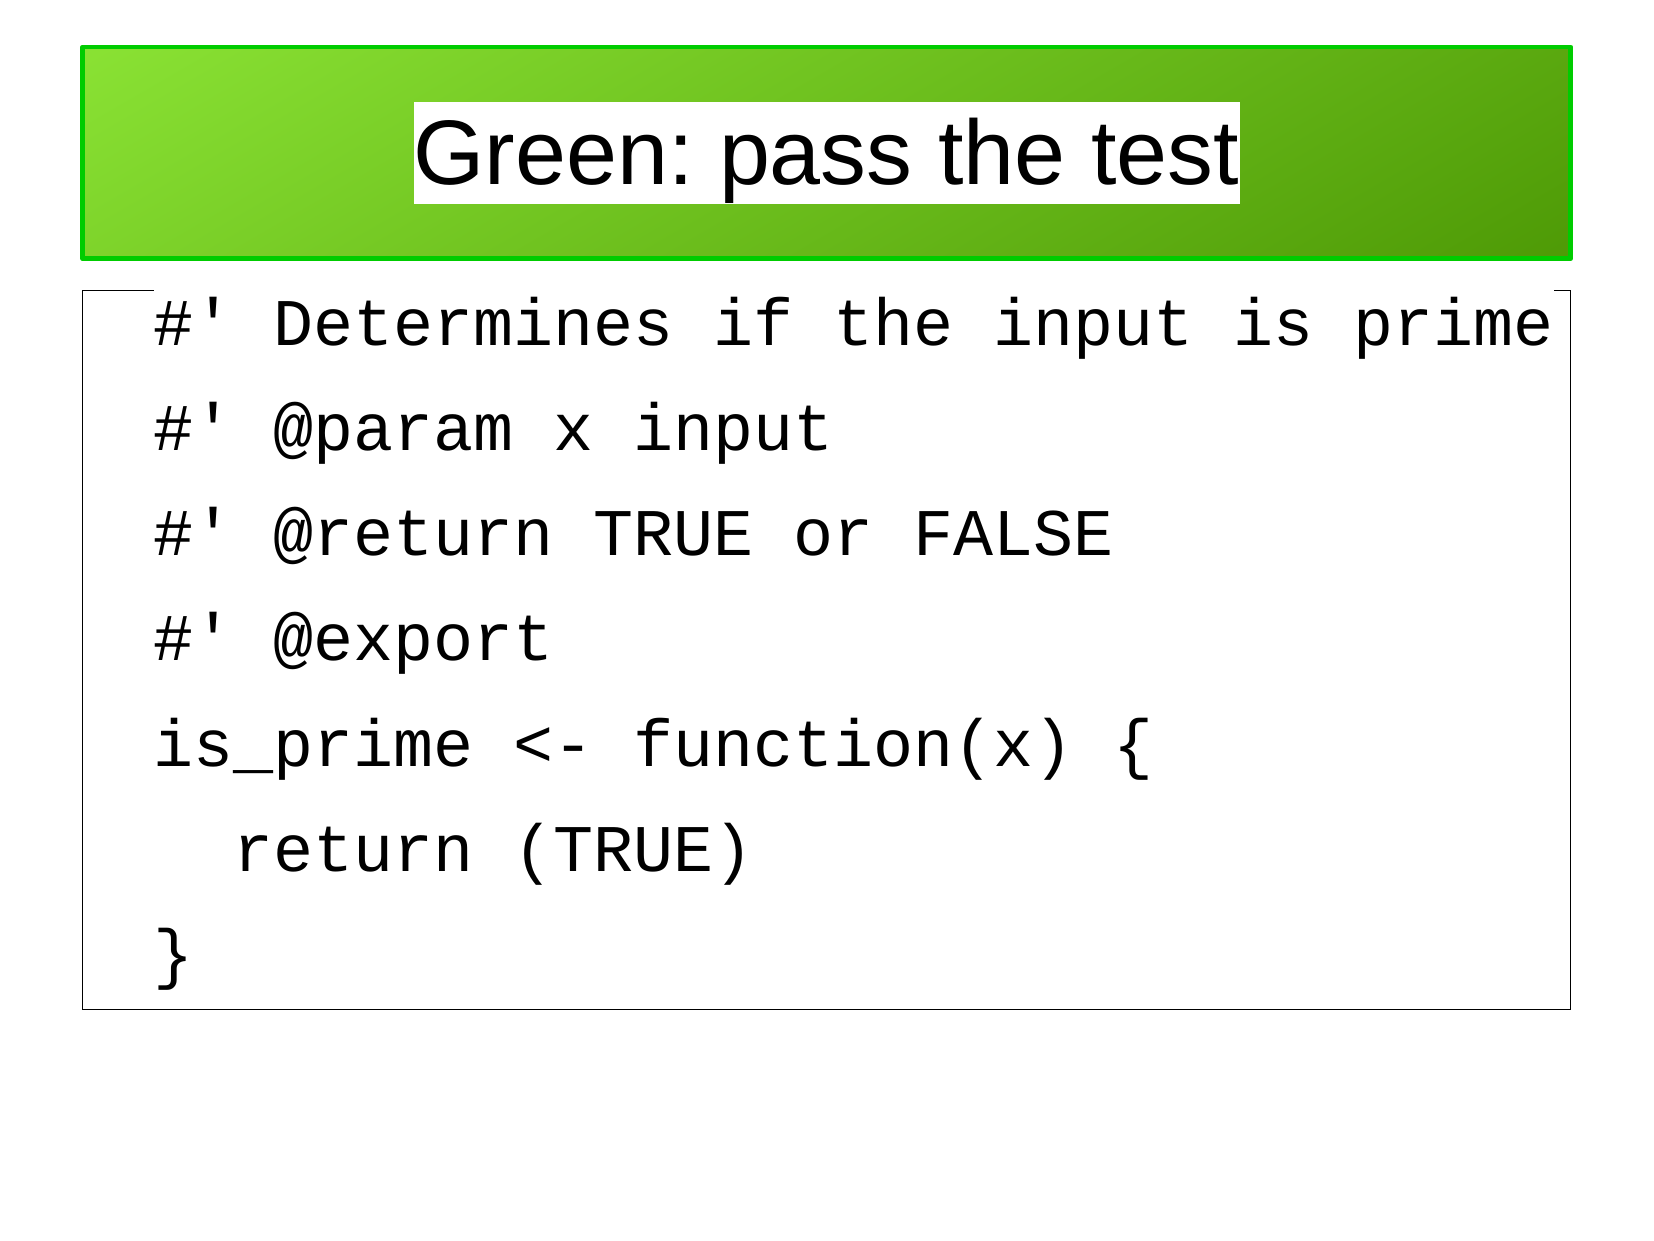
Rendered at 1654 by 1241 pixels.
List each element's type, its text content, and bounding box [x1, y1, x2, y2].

list #' Determines if the input is prime #' @param x input #' @return TRUE or FALSE #' @export is_prime <- function(x) { return (TRUE) } [82, 290, 1571, 1010]
title Green: pass the test [82, 47, 1571, 259]
